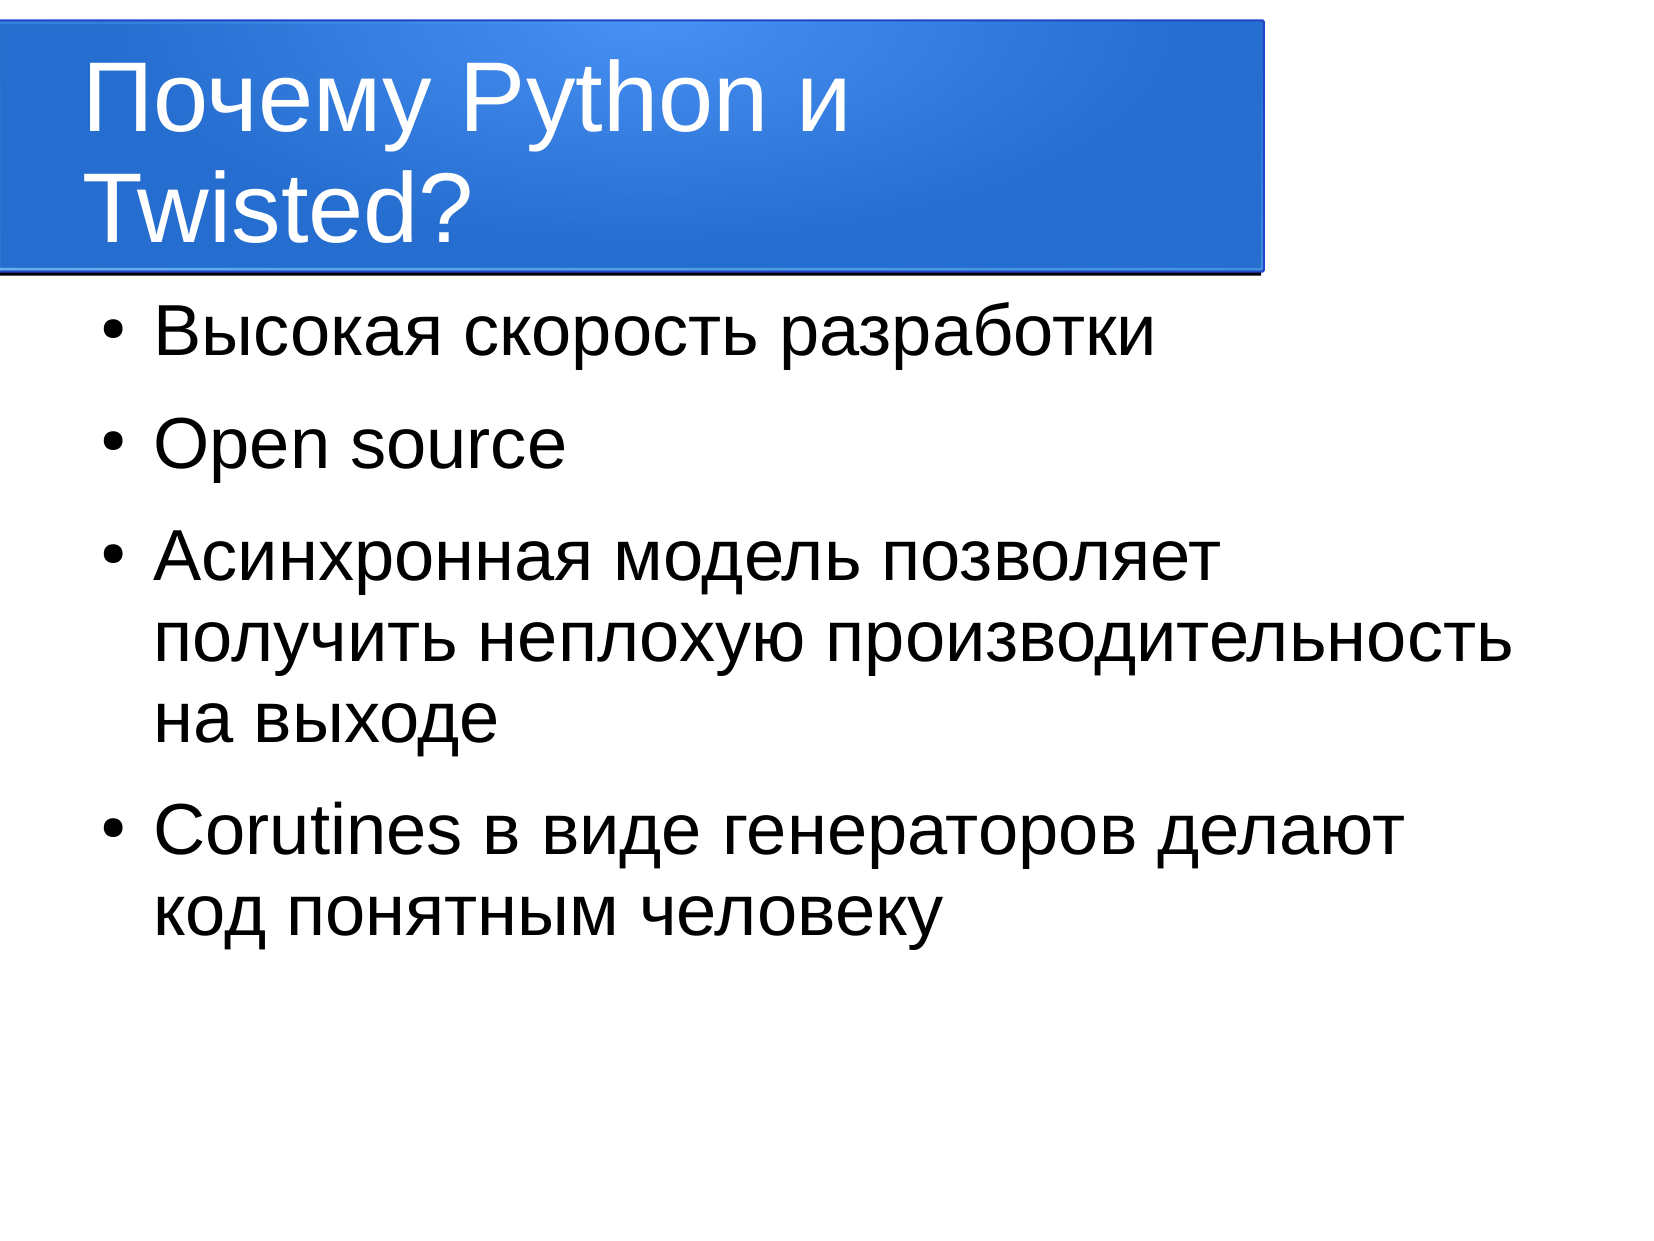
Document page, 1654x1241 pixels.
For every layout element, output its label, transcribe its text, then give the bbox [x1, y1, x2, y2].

list Высокая скорость разработки Open source Асинхронная модель позволяет получить неплохую производительность на выходе Corutines в виде генераторов делают код понятным человеку [82, 290, 1538, 1010]
title Почему Python и Twisted? [82, 37, 1250, 269]
